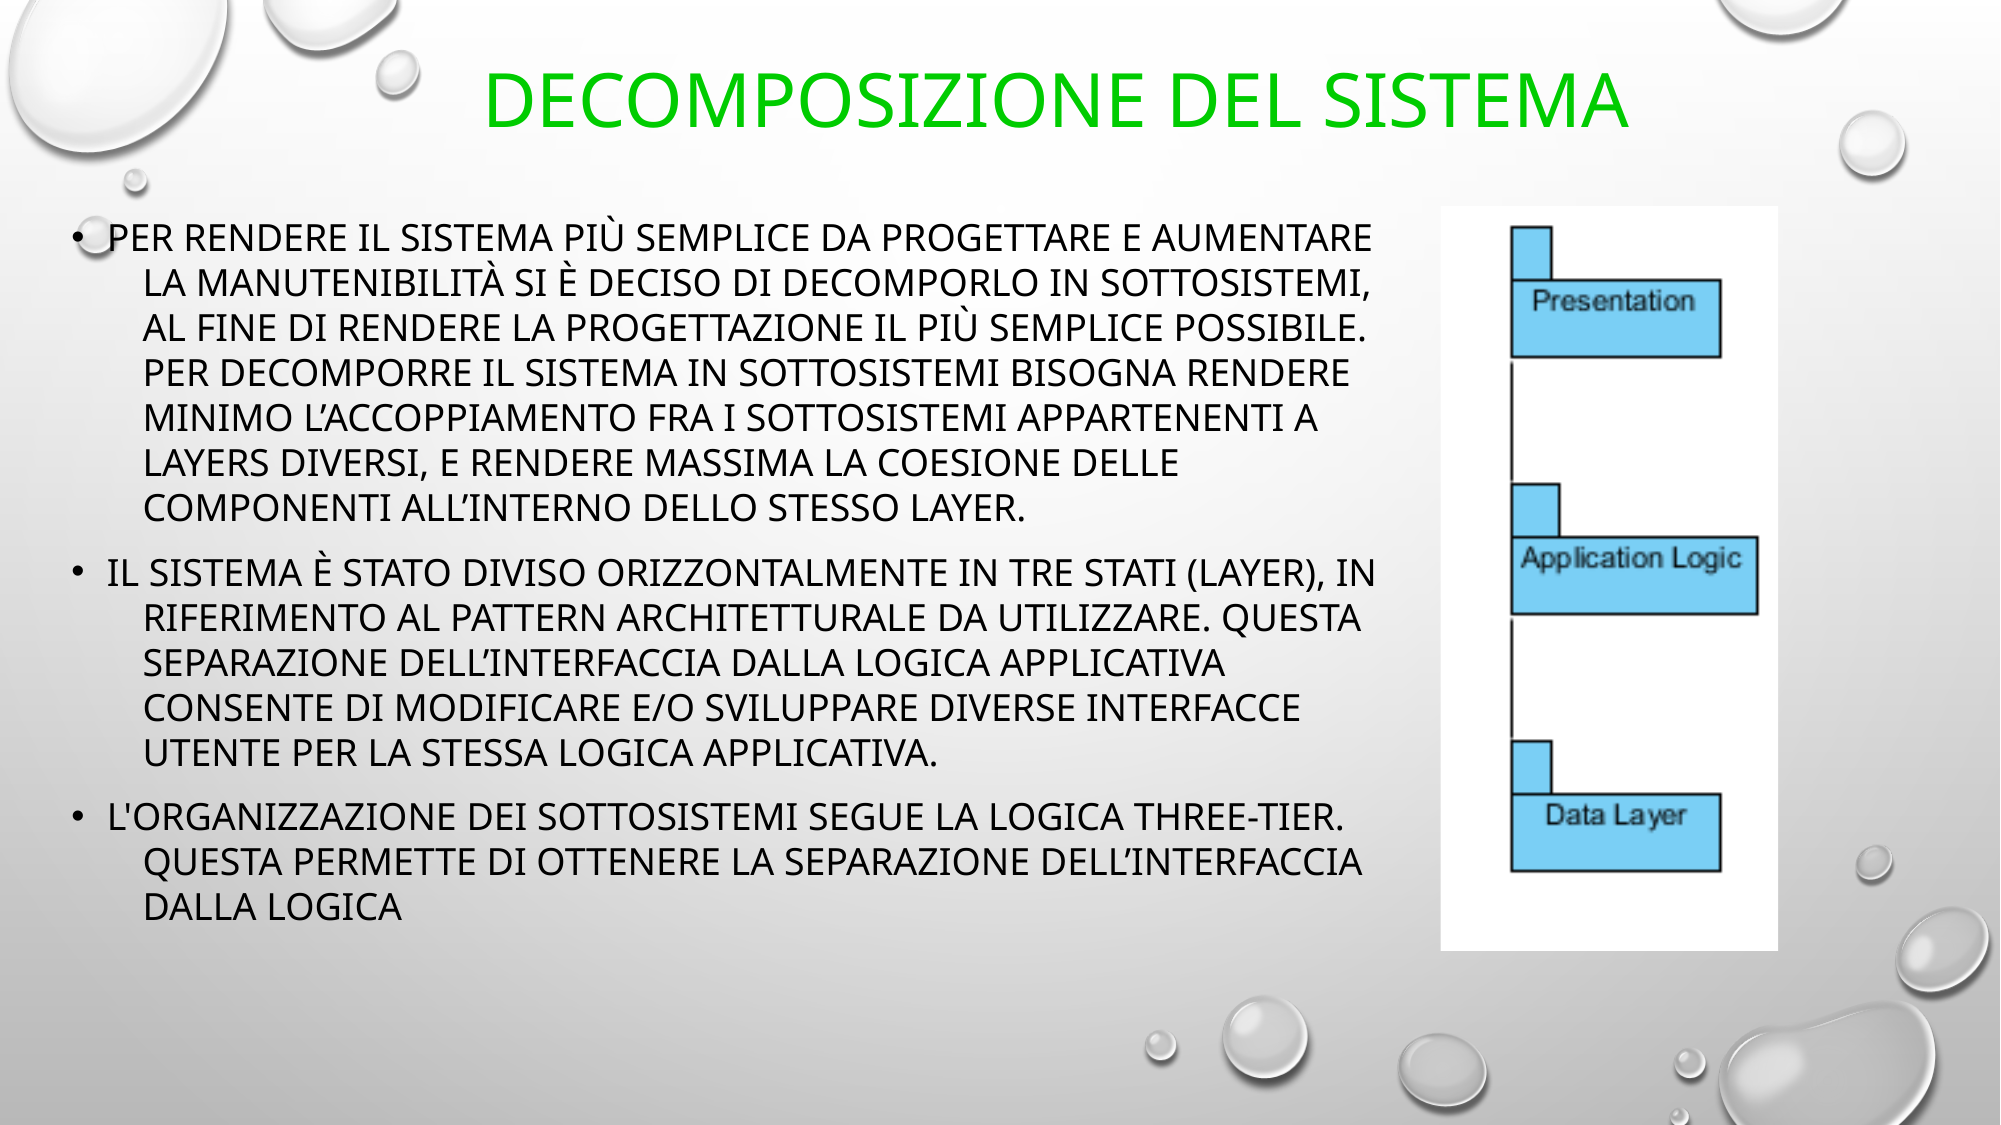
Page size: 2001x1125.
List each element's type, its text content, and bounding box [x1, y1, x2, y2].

picture [1440, 206, 1779, 951]
list Per rendere il sistema più semplice da progettare e aumentare la manutenibilità si è deciso di decomporlo in sottosistemi, al fine di rendere la progettazione il più semplice possibile. Per decomporre il sistema in sottosistemi bisogna rendere minimo l’accoppiamento fra i sottosistemi appartenenti a layers diversi, e rendere massima la coesione delle componenti all’interno dello stesso layer. Il sistema è stato diviso orizzontalmente in tre stati (layer), in riferimento al pattern architetturale da utilizzare. Questa separazione dell’interfaccia dalla logica applicativa consente di modificare e/o sviluppare diverse interfacce utente per la stessa logica applicativa. L'organizzazione dei sottosistemi segue la logica three-tier. Questa permette di ottenere la separazione dell’interfaccia dalla logica [56, 206, 1401, 951]
title Decomposizione del sistema [206, 0, 1907, 207]
